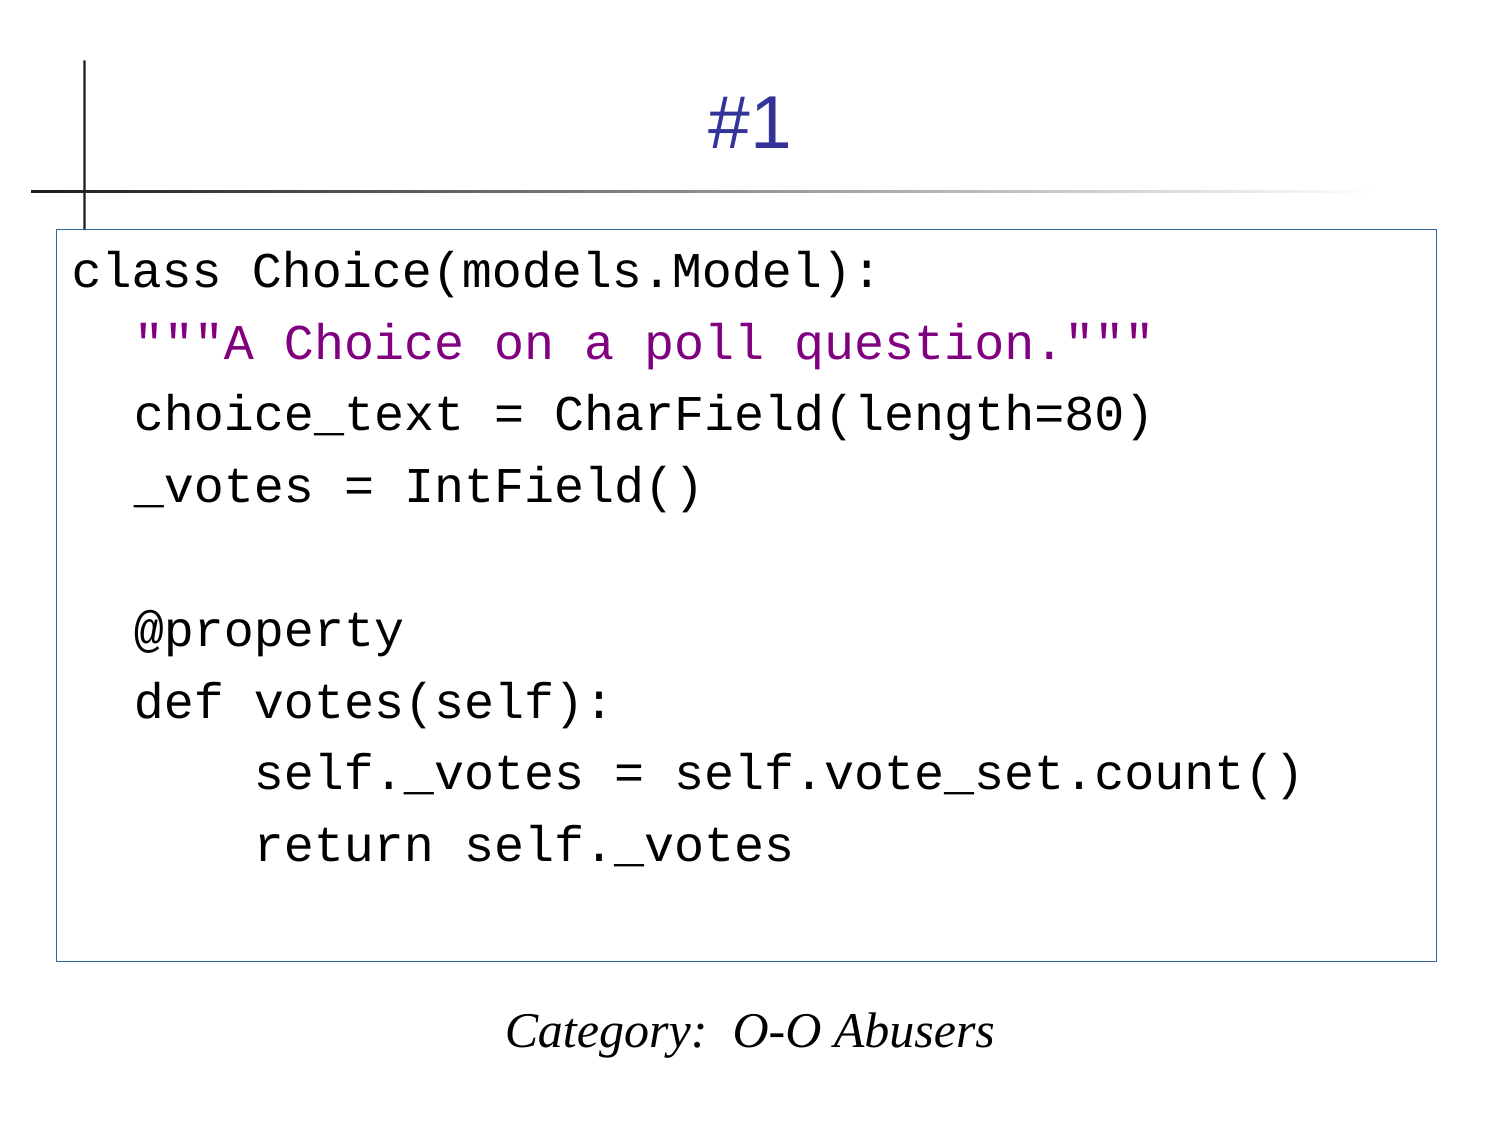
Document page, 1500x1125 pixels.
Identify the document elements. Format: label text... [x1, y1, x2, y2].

title #1 [50, 37, 1450, 201]
text_box Category: O-O Abusers [165, 990, 1336, 1065]
list class Choice(models.Model): """A Choice on a poll question.""" choice_text = CharField(length=80) _votes = IntField() @property def votes(self): self._votes = self.vote_set.count() return self._votes [56, 229, 1437, 962]
